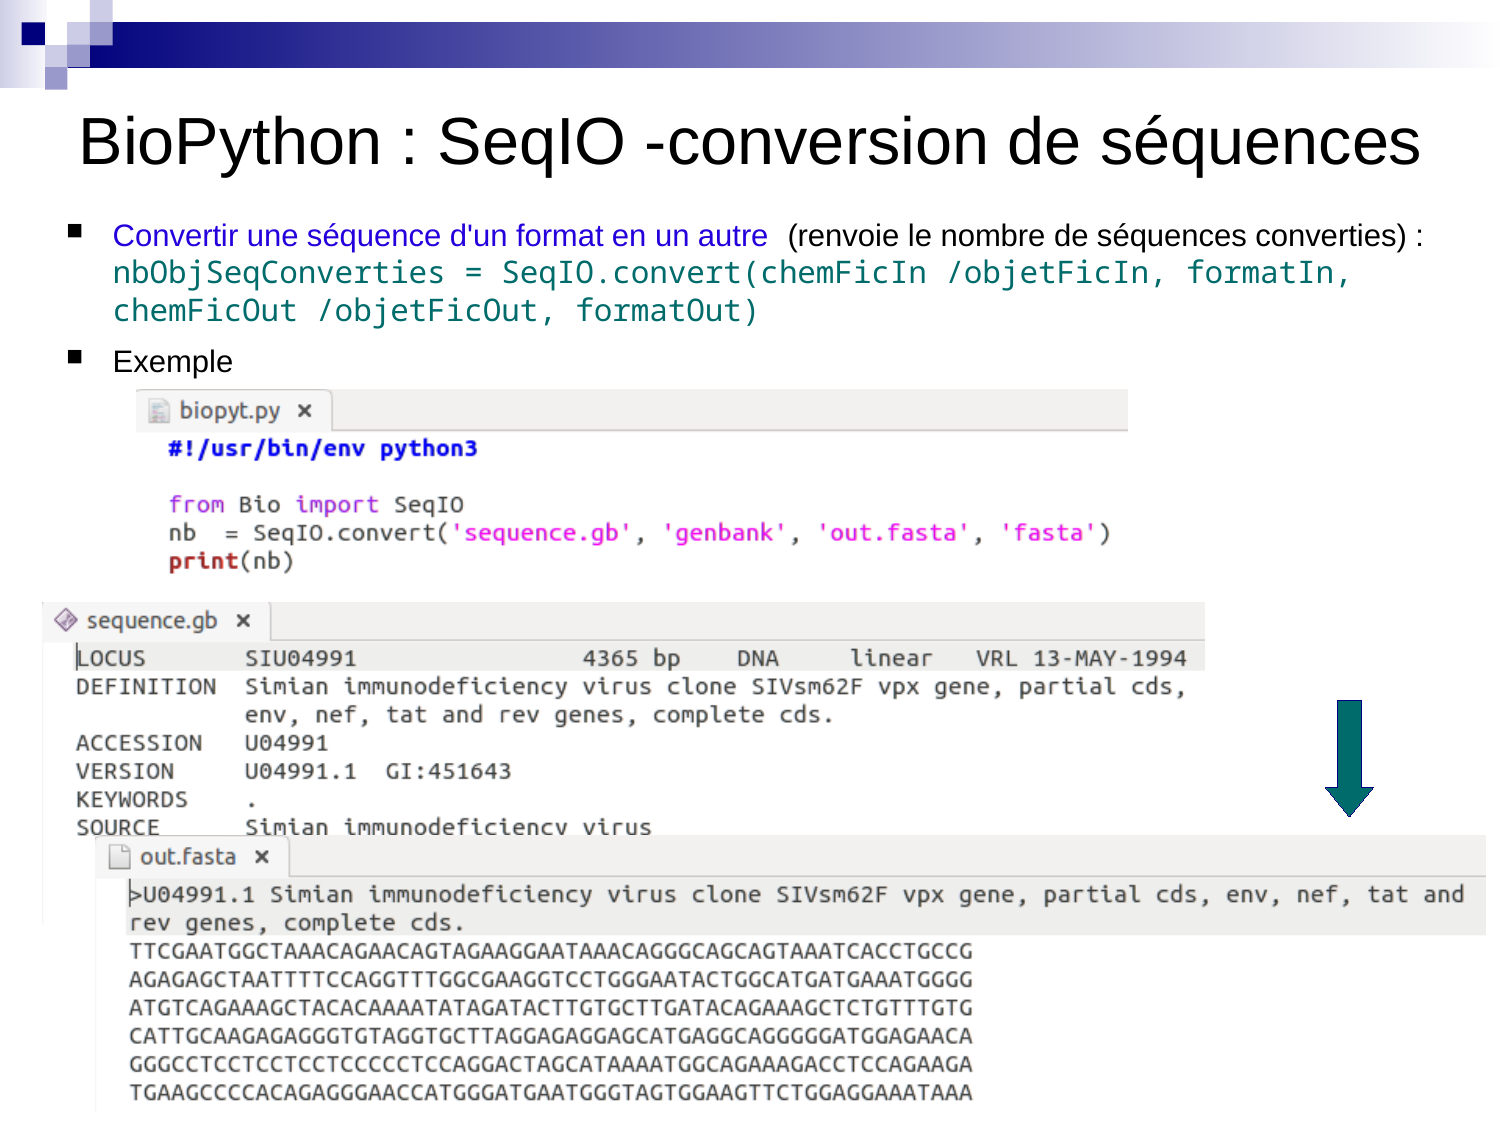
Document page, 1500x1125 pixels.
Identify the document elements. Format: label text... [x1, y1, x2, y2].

picture [42, 602, 1486, 1113]
text_box [1325, 700, 1374, 817]
picture [136, 389, 1128, 591]
title BioPython : SeqIO -conversion de séquences [53, 69, 1449, 207]
list Convertir une séquence d'un format en un autre (renvoie le nombre de séquences converties) : nbObjSeqConverties = SeqIO.convert(chemFicIn /objetFicIn, formatIn, chemFicOut /objetFicOut, formatOut) Exemple [51, 207, 1466, 422]
